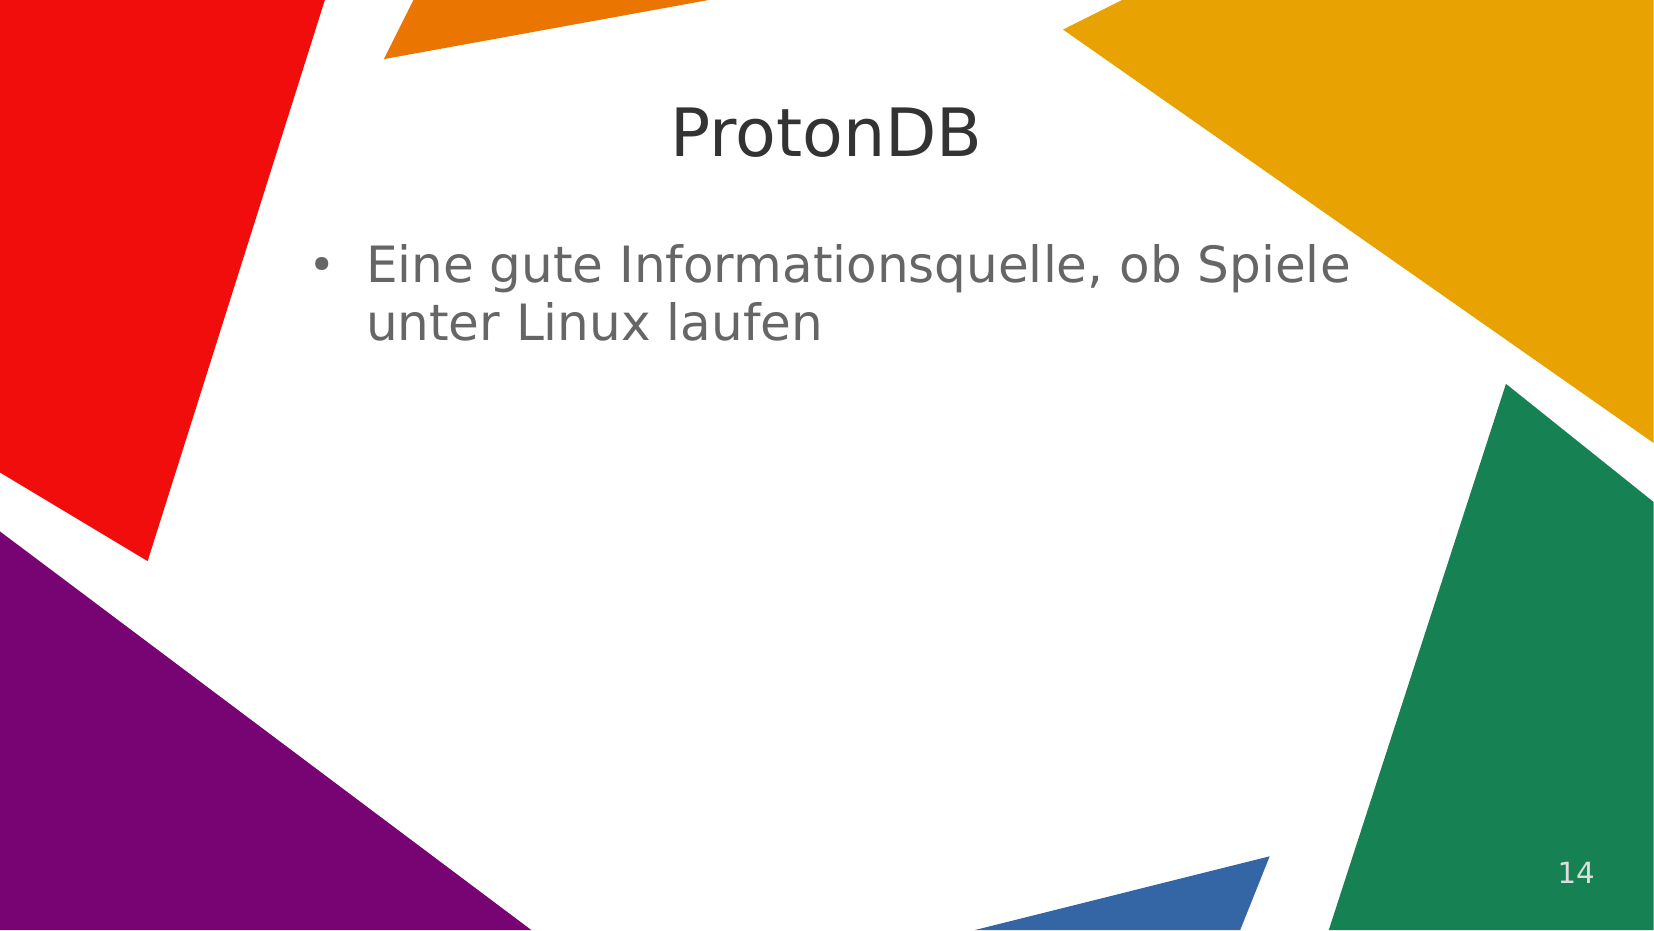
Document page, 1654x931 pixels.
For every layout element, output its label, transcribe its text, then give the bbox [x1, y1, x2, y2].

list Eine gute Informationsquelle, ob Spiele unter Linux laufen [295, 236, 1359, 827]
title ProtonDB [295, 59, 1359, 207]
